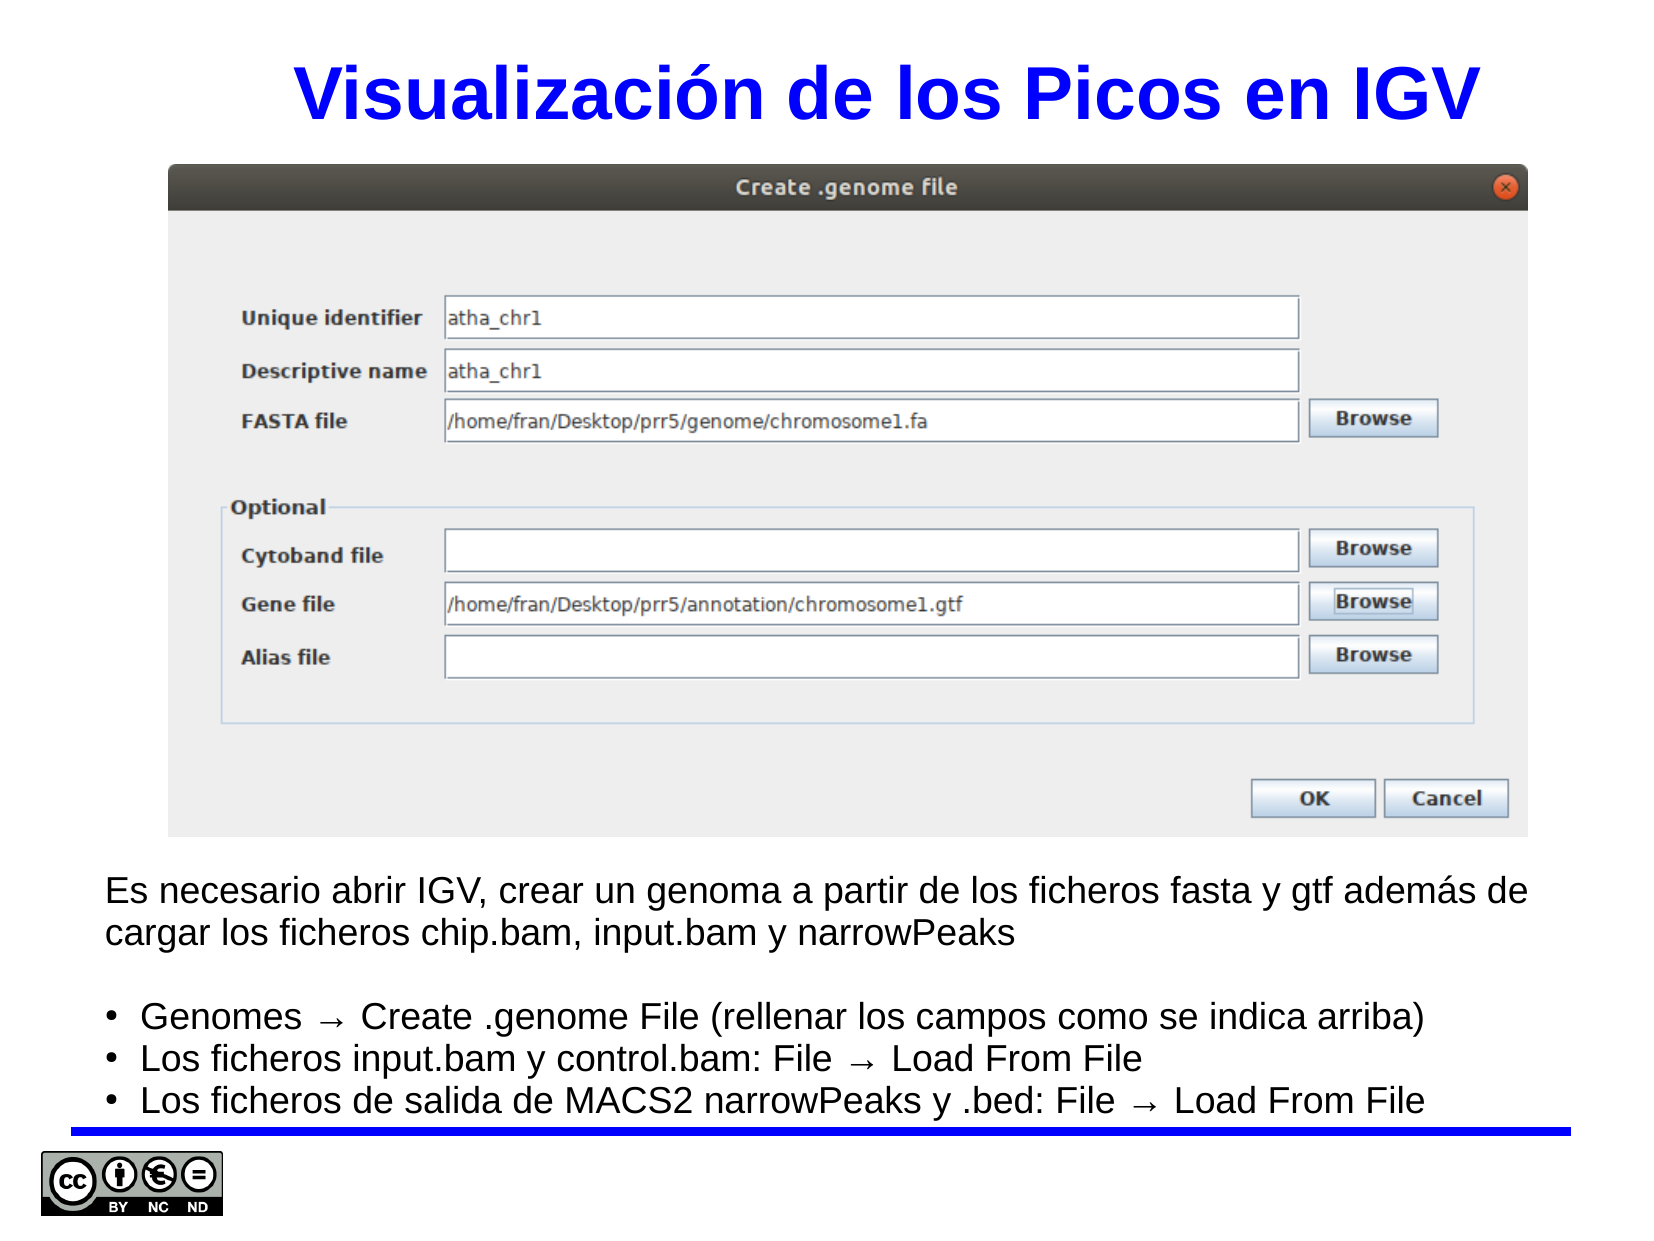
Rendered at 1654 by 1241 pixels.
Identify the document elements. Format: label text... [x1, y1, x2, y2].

title Visualización de los Picos en IGV [143, 0, 1632, 192]
picture [41, 1151, 223, 1216]
text_box Es necesario abrir IGV, crear un genoma a partir de los ficheros fasta y gtf además de cargar los ficheros chip.bam, input.bam y narrowPeaks Genomes → Create .genome File (rellenar los campos como se indica arriba) Los ficheros input.bam y control.bam: File → Load From File Los ficheros de salida de MACS2 narrowPeaks y .bed: File → Load From File [90, 862, 1561, 1130]
picture [168, 192, 1528, 837]
